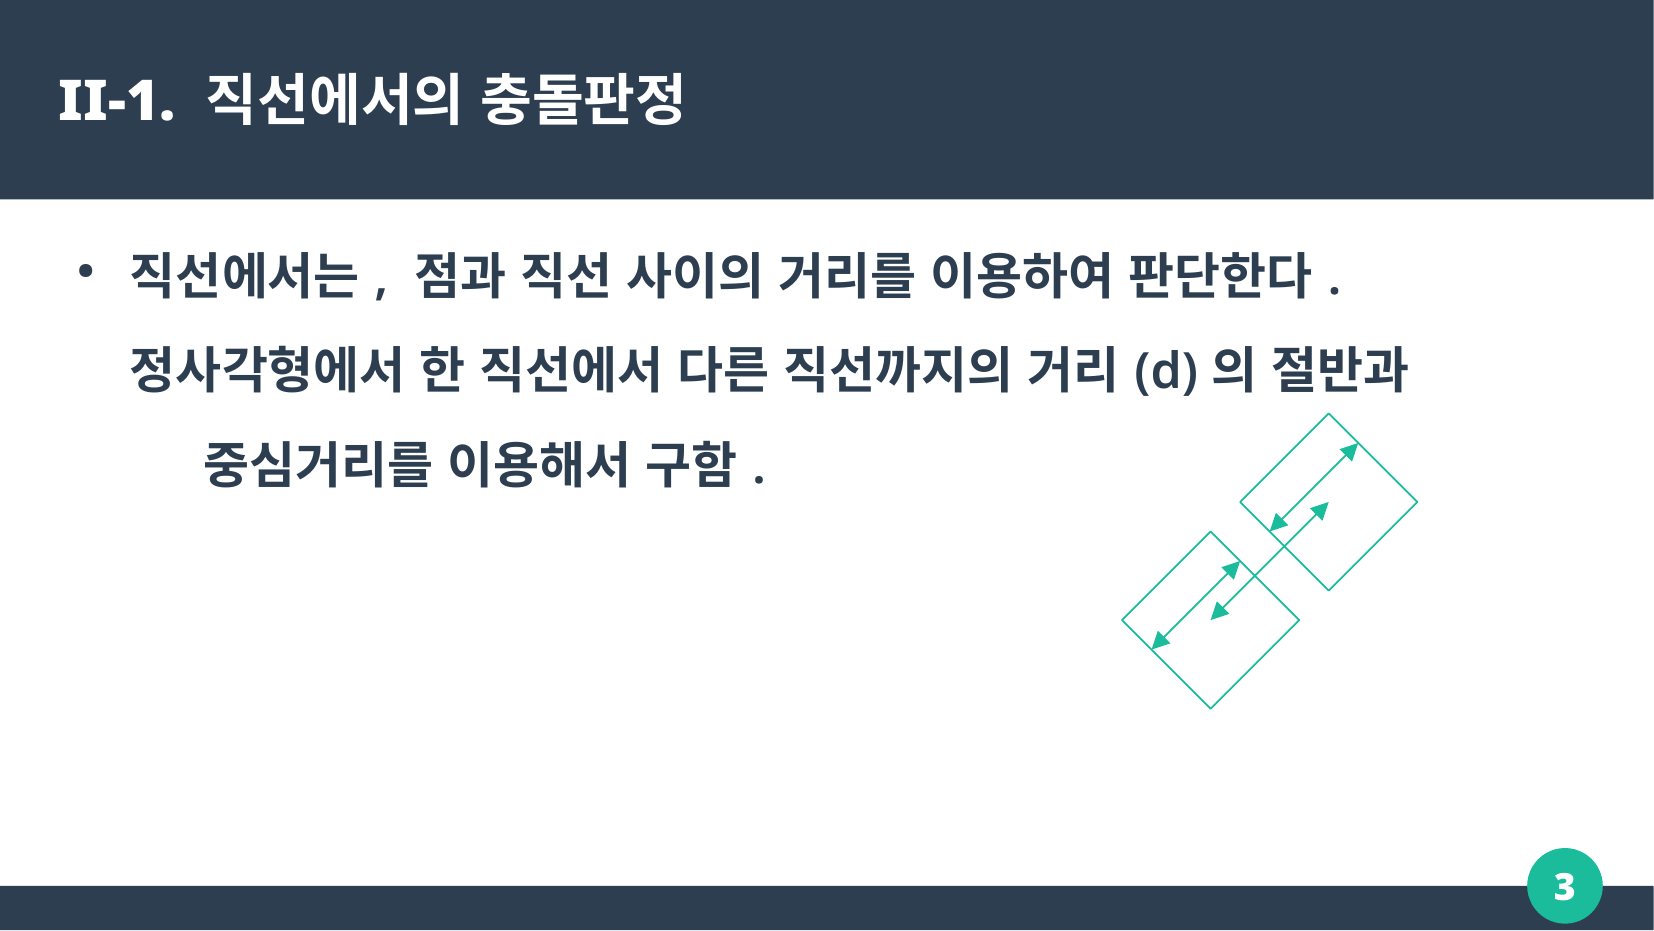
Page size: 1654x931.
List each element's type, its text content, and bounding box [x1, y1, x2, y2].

text_box [1270, 443, 1418, 591]
text_box [1240, 413, 1358, 531]
text_box [1122, 531, 1300, 709]
title II-1. 직선에서의 충돌판정 [59, 37, 1595, 155]
list 직선에서는, 점과 직선 사이의 거리를 이용하여 판단한다. 정사각형에서 한 직선에서 다른 직선까지의 거리(d)의 절반과 중심거리를 이용해서 구함. [59, 236, 1595, 857]
